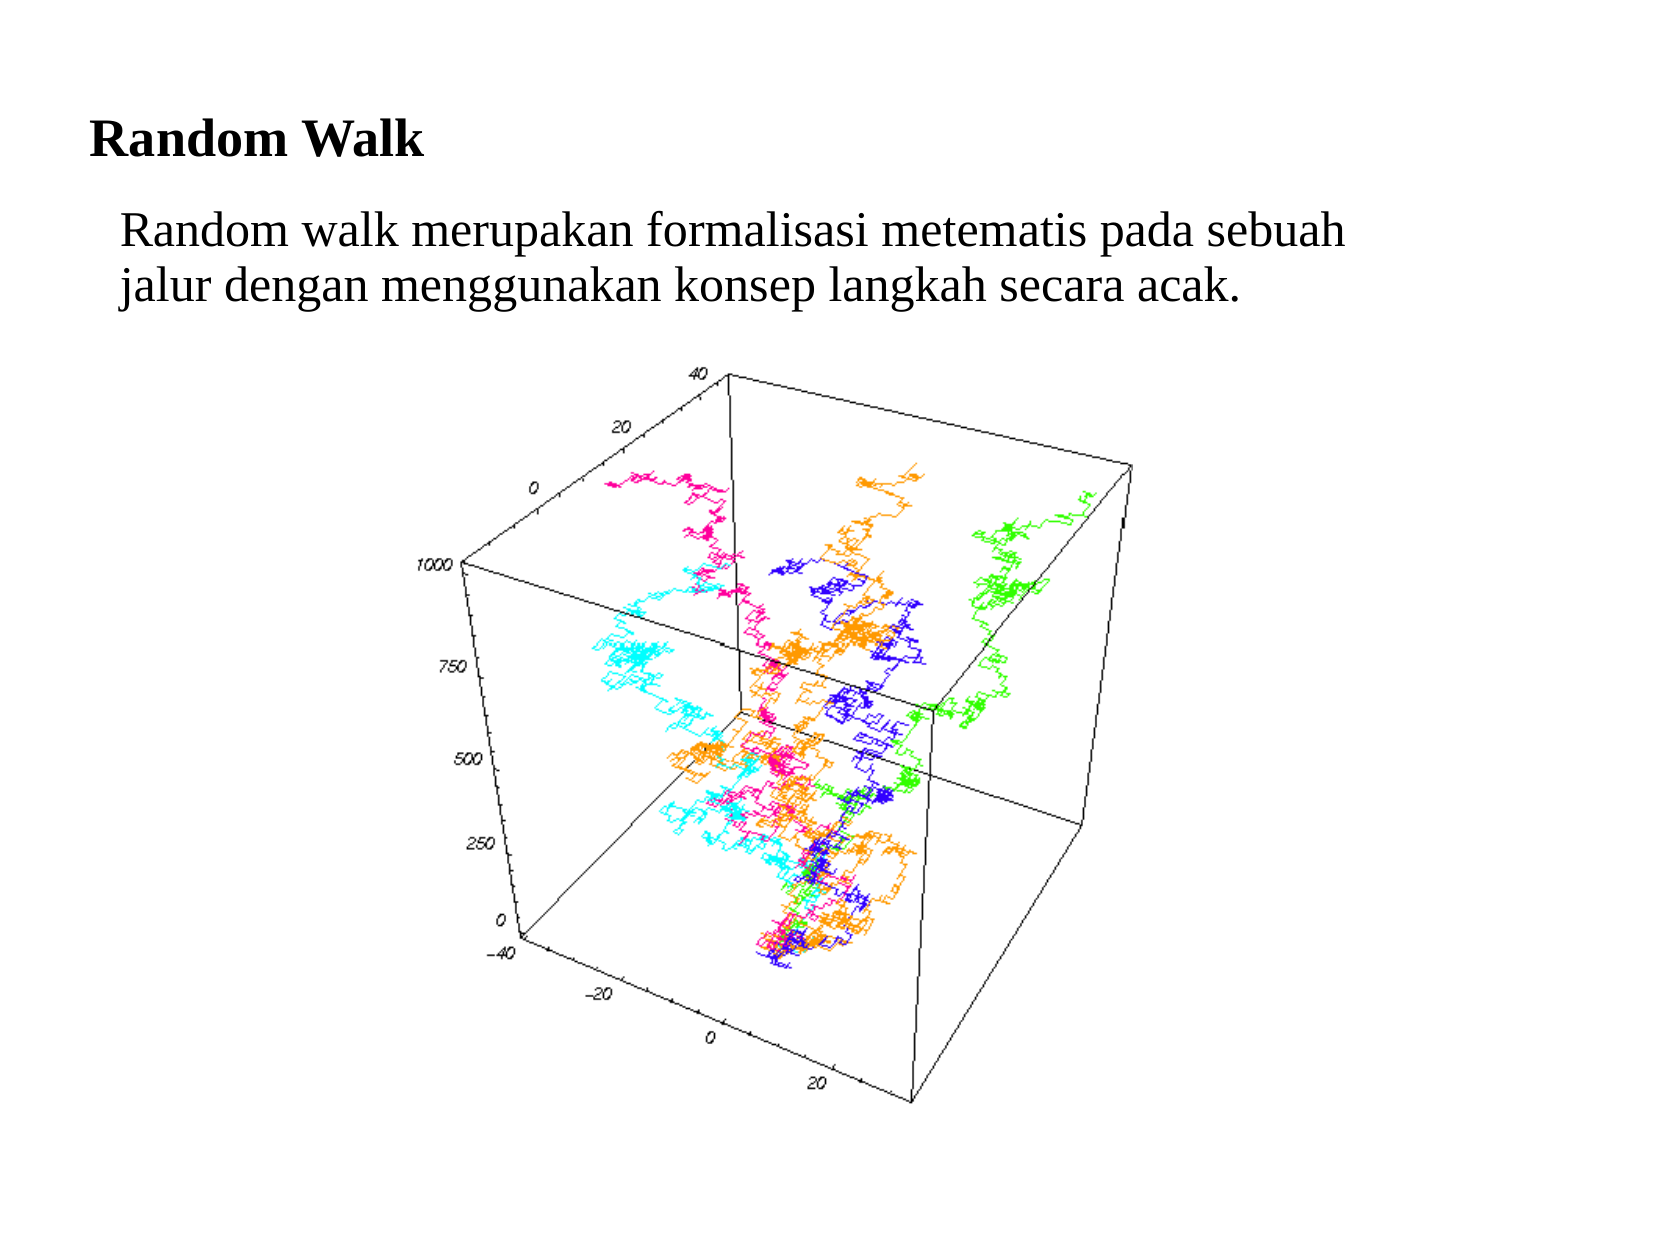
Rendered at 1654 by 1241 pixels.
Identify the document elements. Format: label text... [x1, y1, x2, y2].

text_box Random Walk [75, 101, 526, 176]
picture [345, 344, 1133, 1127]
text_box Random walk merupakan formalisasi metematis pada sebuah jalur dengan menggunakan konsep langkah secara acak. [105, 194, 1426, 321]
